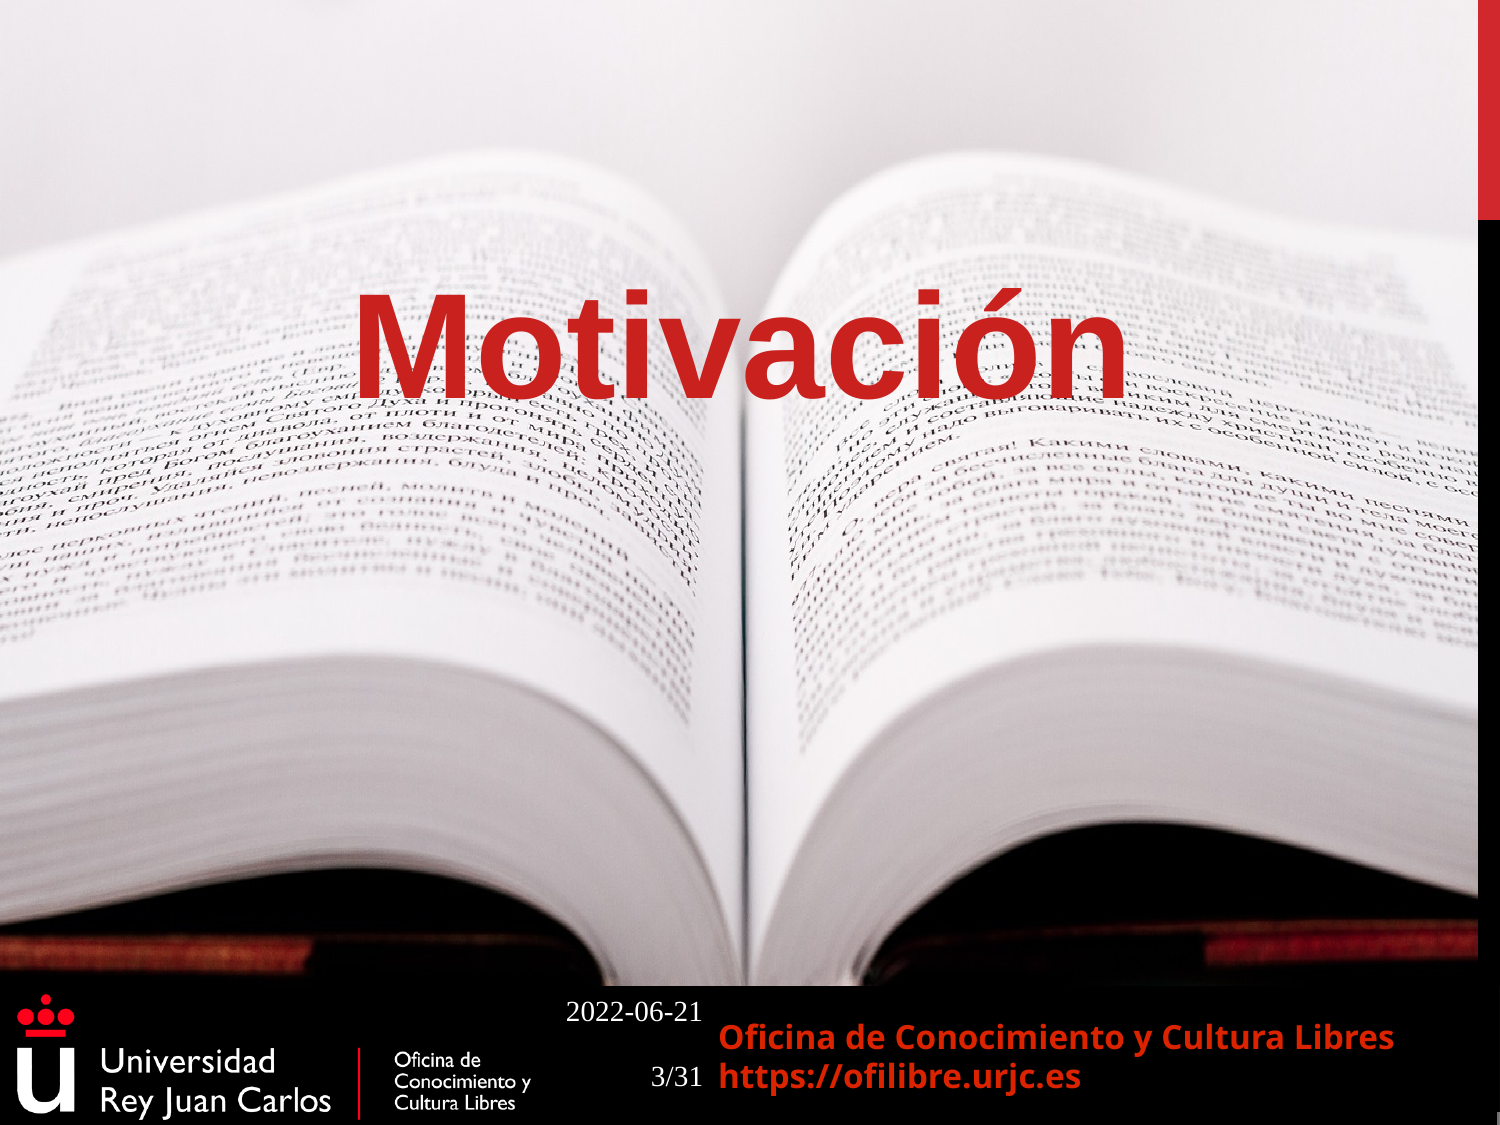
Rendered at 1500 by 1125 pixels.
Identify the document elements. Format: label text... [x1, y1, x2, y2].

picture [17, 994, 531, 1120]
picture [0, 0, 1478, 986]
text_box Motivación [60, 254, 1426, 940]
